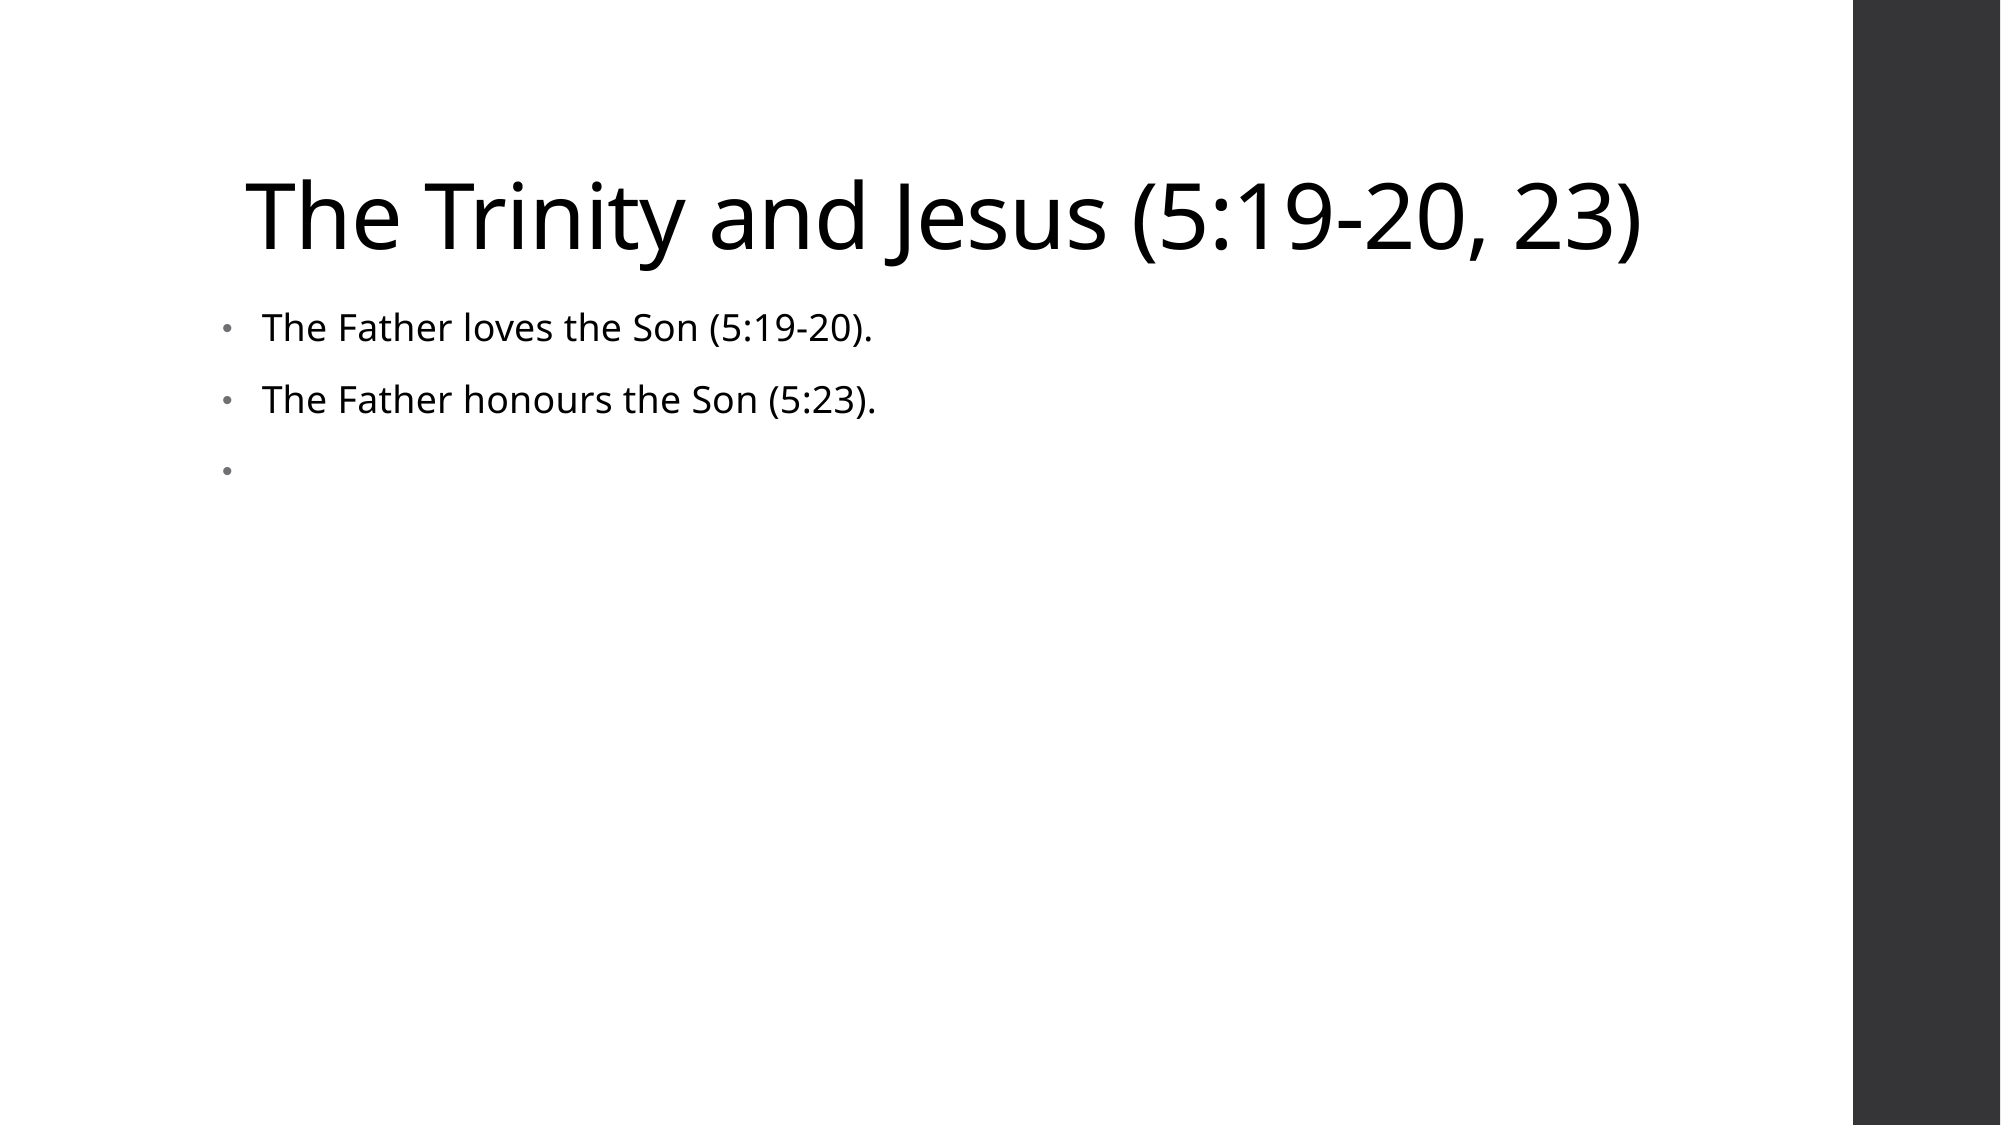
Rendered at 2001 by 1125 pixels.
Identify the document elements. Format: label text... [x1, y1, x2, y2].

title The Trinity and Jesus (5:19-20, 23) [206, 60, 1797, 278]
list The Father loves the Son (5:19-20). The Father honours the Son (5:23). [206, 299, 1617, 1014]
